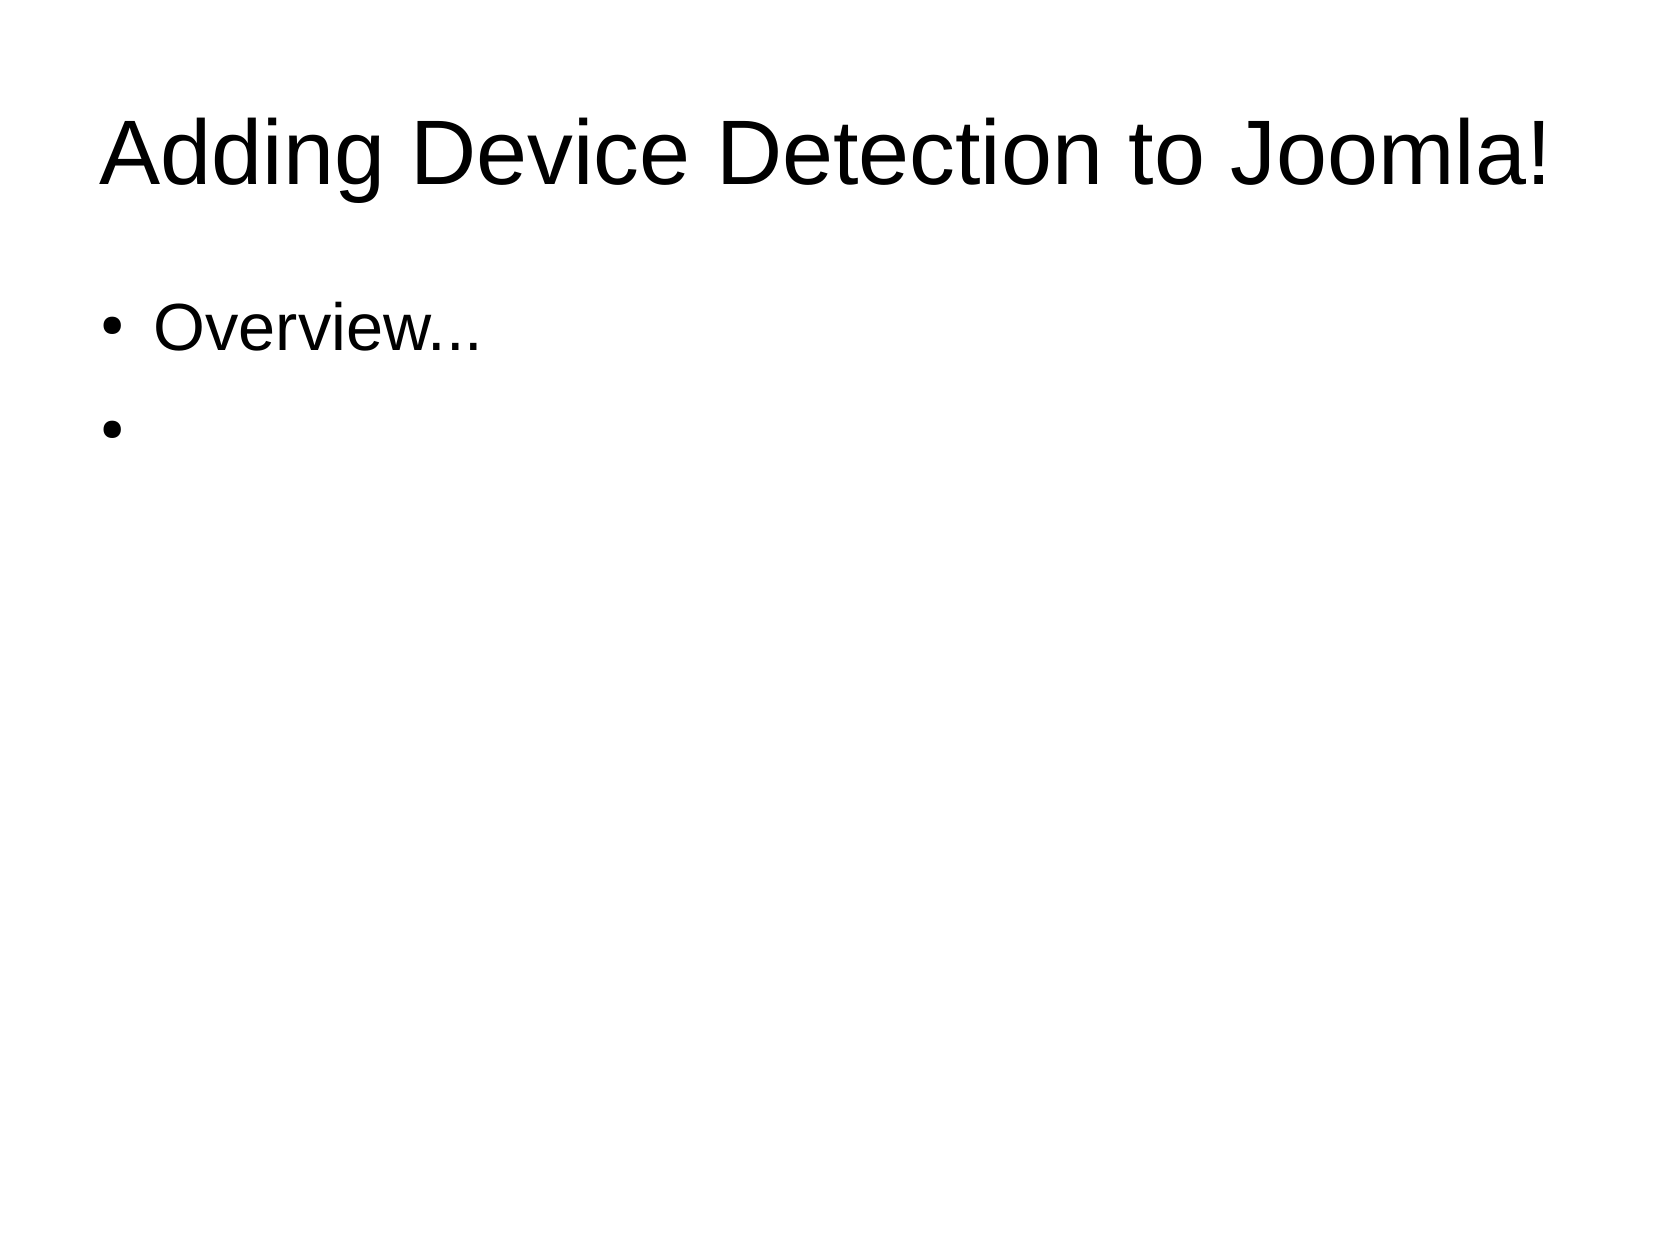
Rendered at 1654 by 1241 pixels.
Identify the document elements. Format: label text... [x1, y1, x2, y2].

title Adding Device Detection to Joomla! [82, 49, 1571, 257]
list Overview... [82, 290, 1571, 1010]
